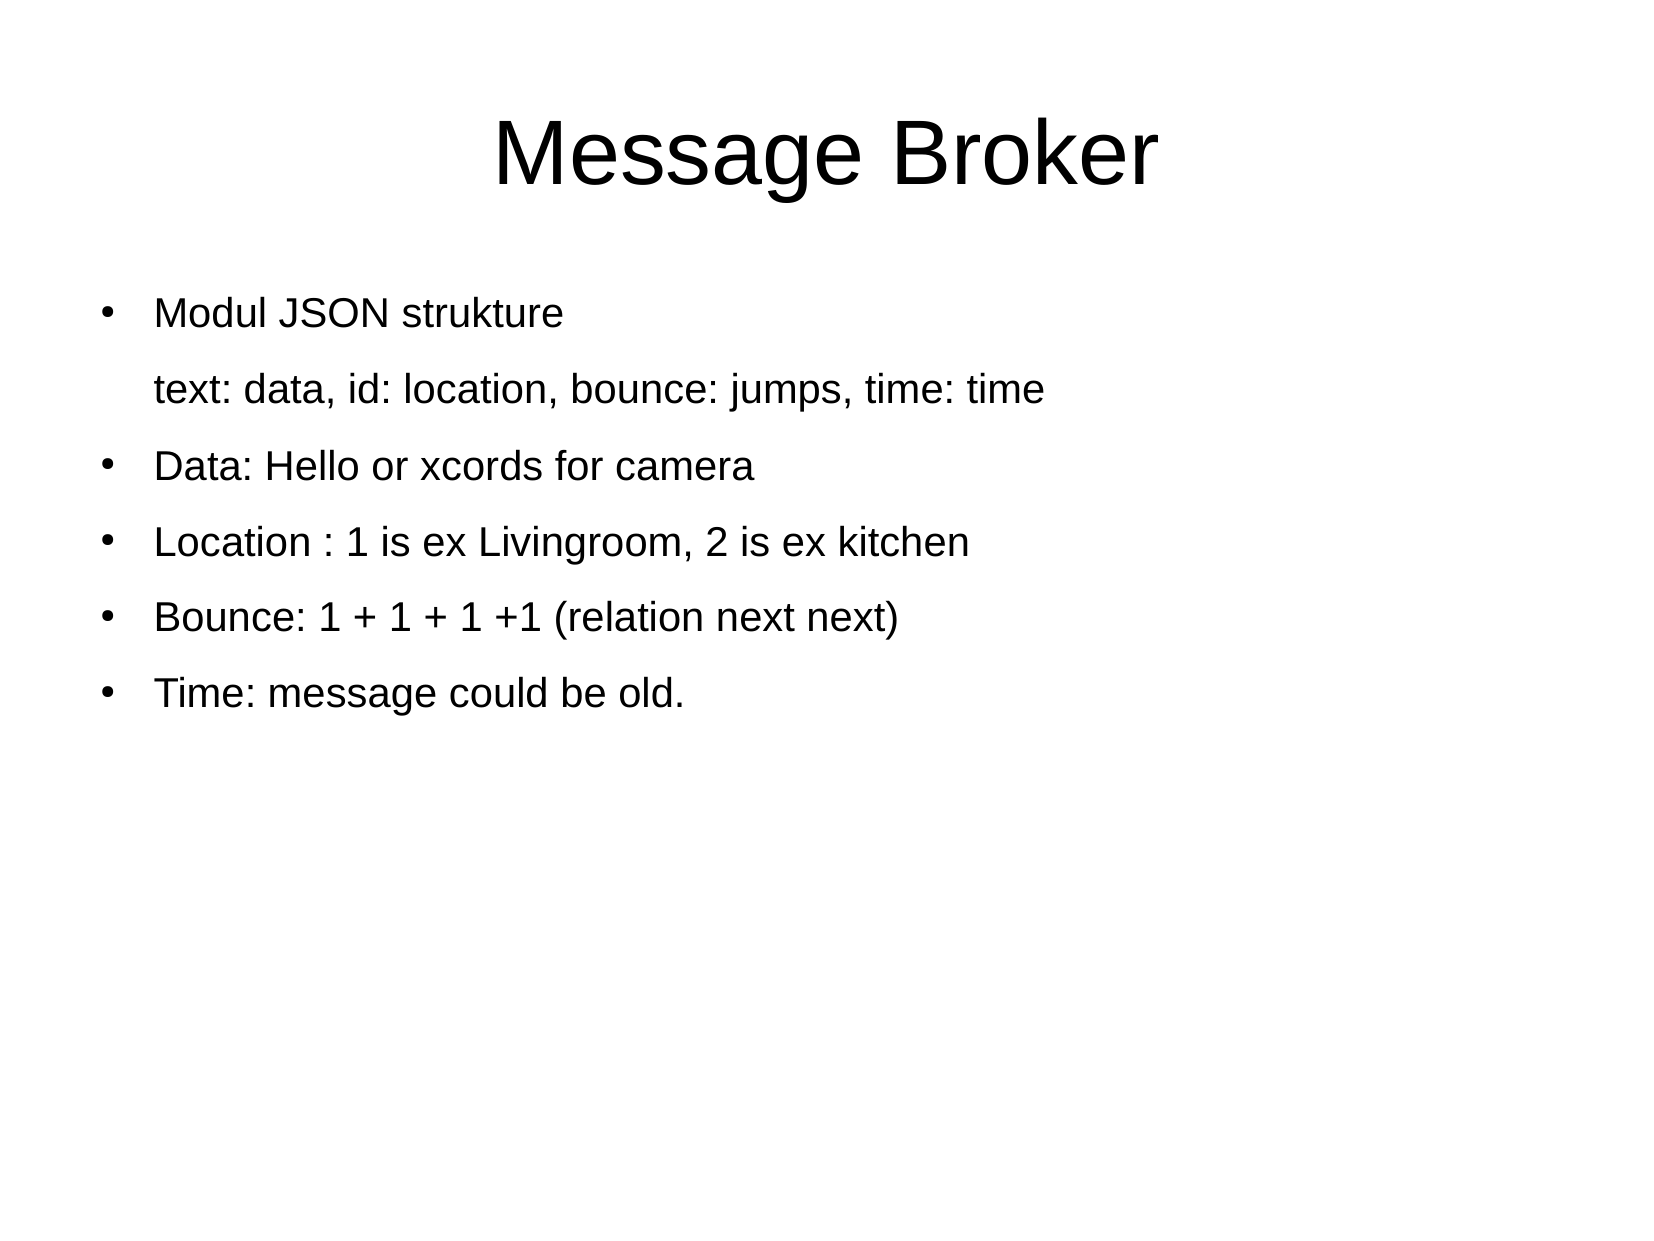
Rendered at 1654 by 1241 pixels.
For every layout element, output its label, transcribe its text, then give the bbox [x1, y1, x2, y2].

list Modul JSON strukture text: data, id: location, bounce: jumps, time: time Data: Hello or xcords for camera Location : 1 is ex Livingroom, 2 is ex kitchen Bounce: 1 + 1 + 1 +1 (relation next next) Time: message could be old. [82, 290, 1619, 1010]
title Message Broker [82, 49, 1571, 257]
